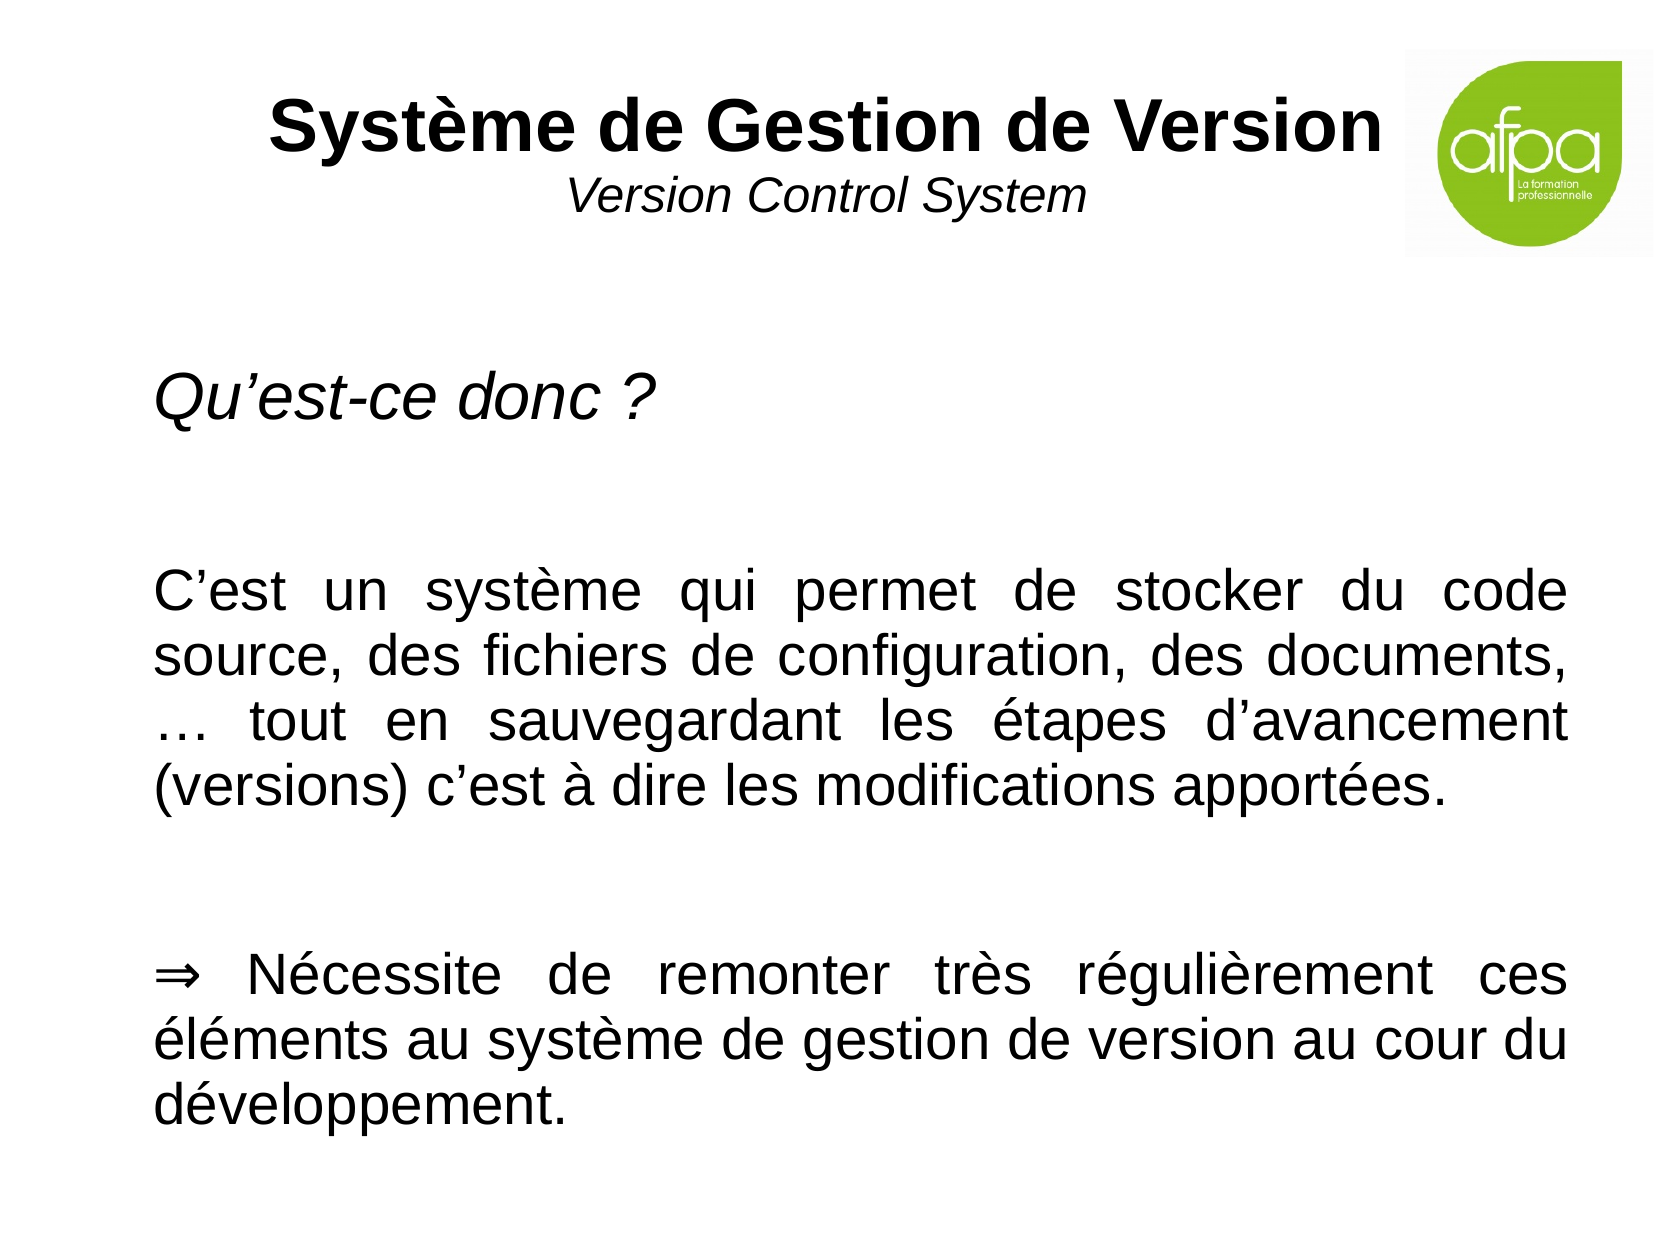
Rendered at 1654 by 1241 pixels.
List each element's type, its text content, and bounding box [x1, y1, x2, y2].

list Qu’est-ce donc ? C’est un système qui permet de stocker du code source, des fichiers de configuration, des documents,… tout en sauvegardant les étapes d’avancement (versions) c’est à dire les modifications apportées. ⇒ Nécessite de remonter très régulièrement ces éléments au système de gestion de version au cour du développement. [82, 254, 1571, 1146]
title Système de Gestion de Version Version Control System [82, 49, 1405, 254]
picture [1405, 49, 1654, 257]
